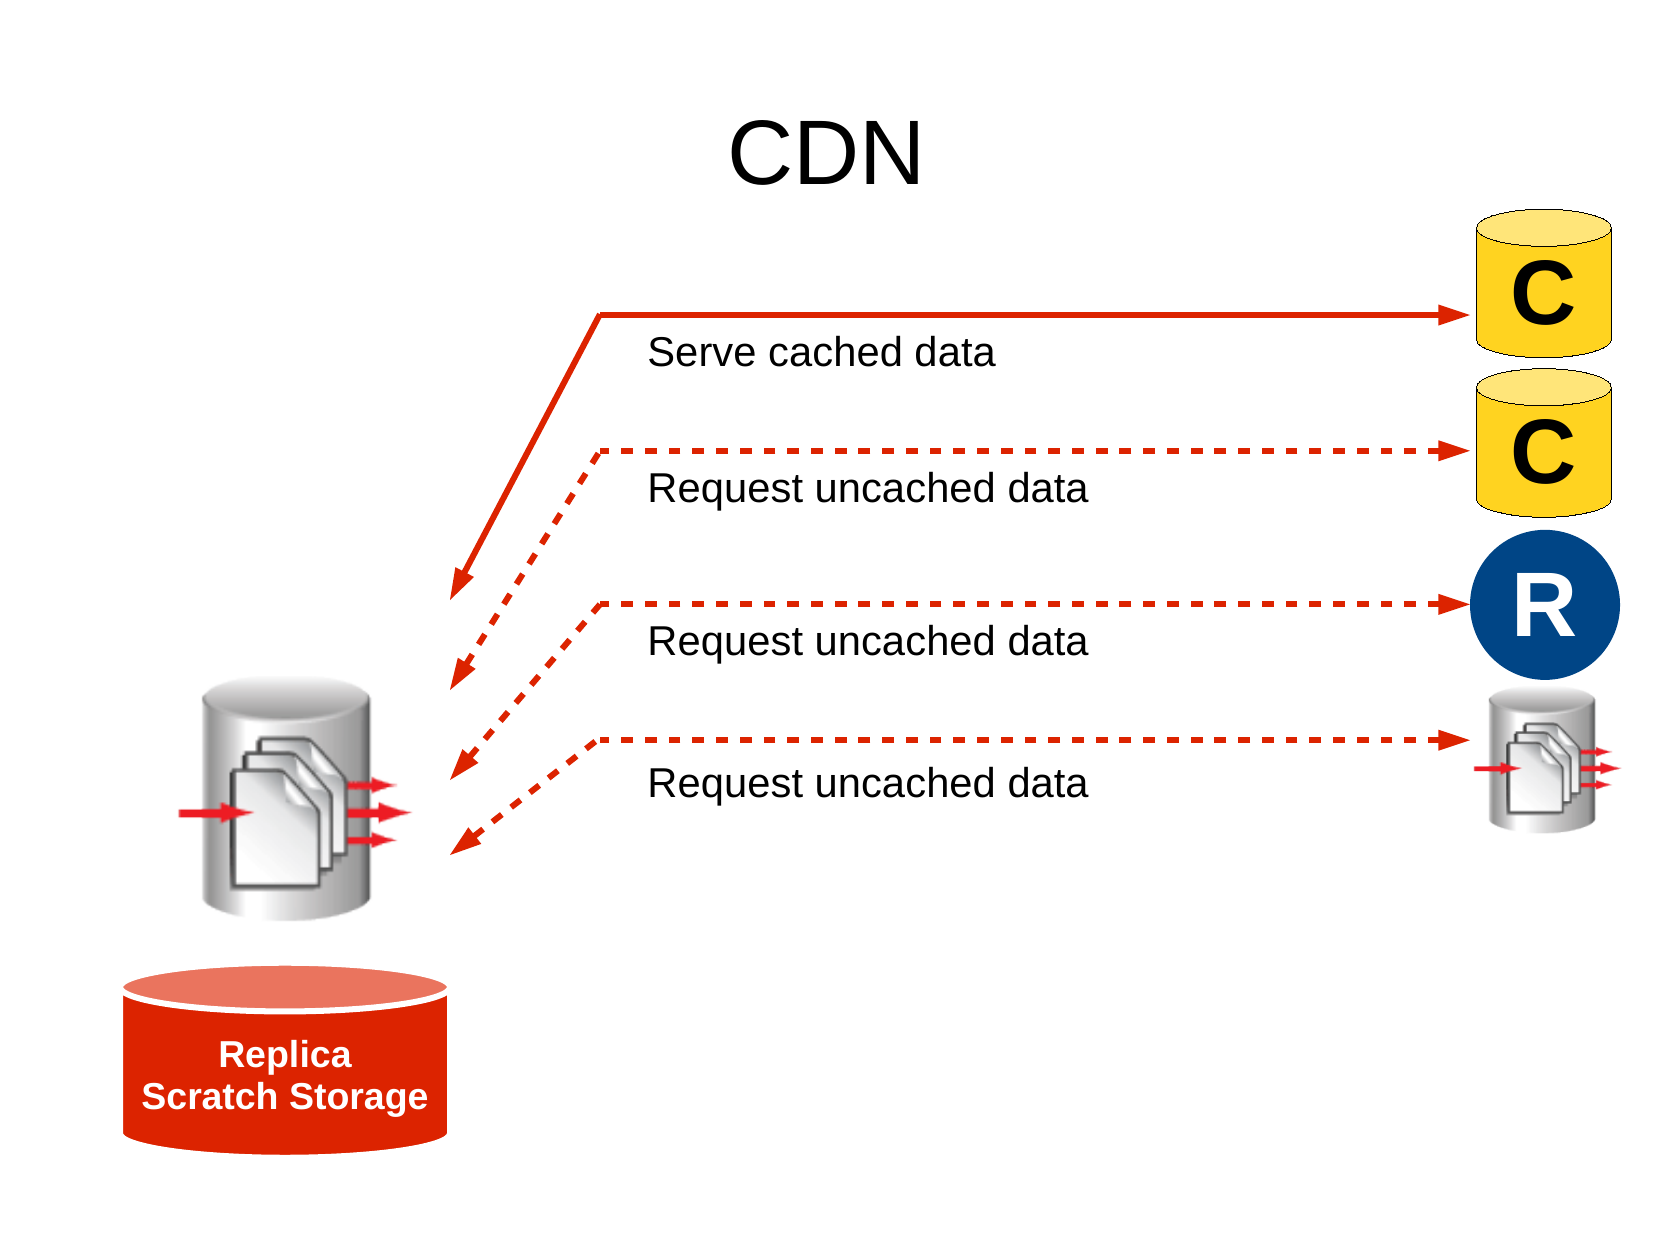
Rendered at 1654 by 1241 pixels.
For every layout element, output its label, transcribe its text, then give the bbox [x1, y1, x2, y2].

text_box Y [1476, 368, 1612, 406]
text_box [120, 988, 451, 1026]
text_box [120, 1126, 451, 1158]
text_box C [1476, 389, 1612, 518]
text_box C [1476, 229, 1612, 358]
text_box Replica Scratch Storage [120, 1026, 451, 1126]
picture [168, 676, 424, 924]
title CDN [82, 49, 1571, 257]
text_box Serve cached data [597, 321, 1558, 383]
text_box Request uncached data [597, 457, 1471, 519]
picture [1467, 686, 1629, 835]
text_box Z [1476, 209, 1612, 247]
text_box Republish /foo/bar [120, 962, 451, 1012]
text_box Request uncached data [597, 752, 1471, 814]
text_box R [1470, 529, 1621, 680]
text_box Request uncached data [597, 610, 1471, 673]
